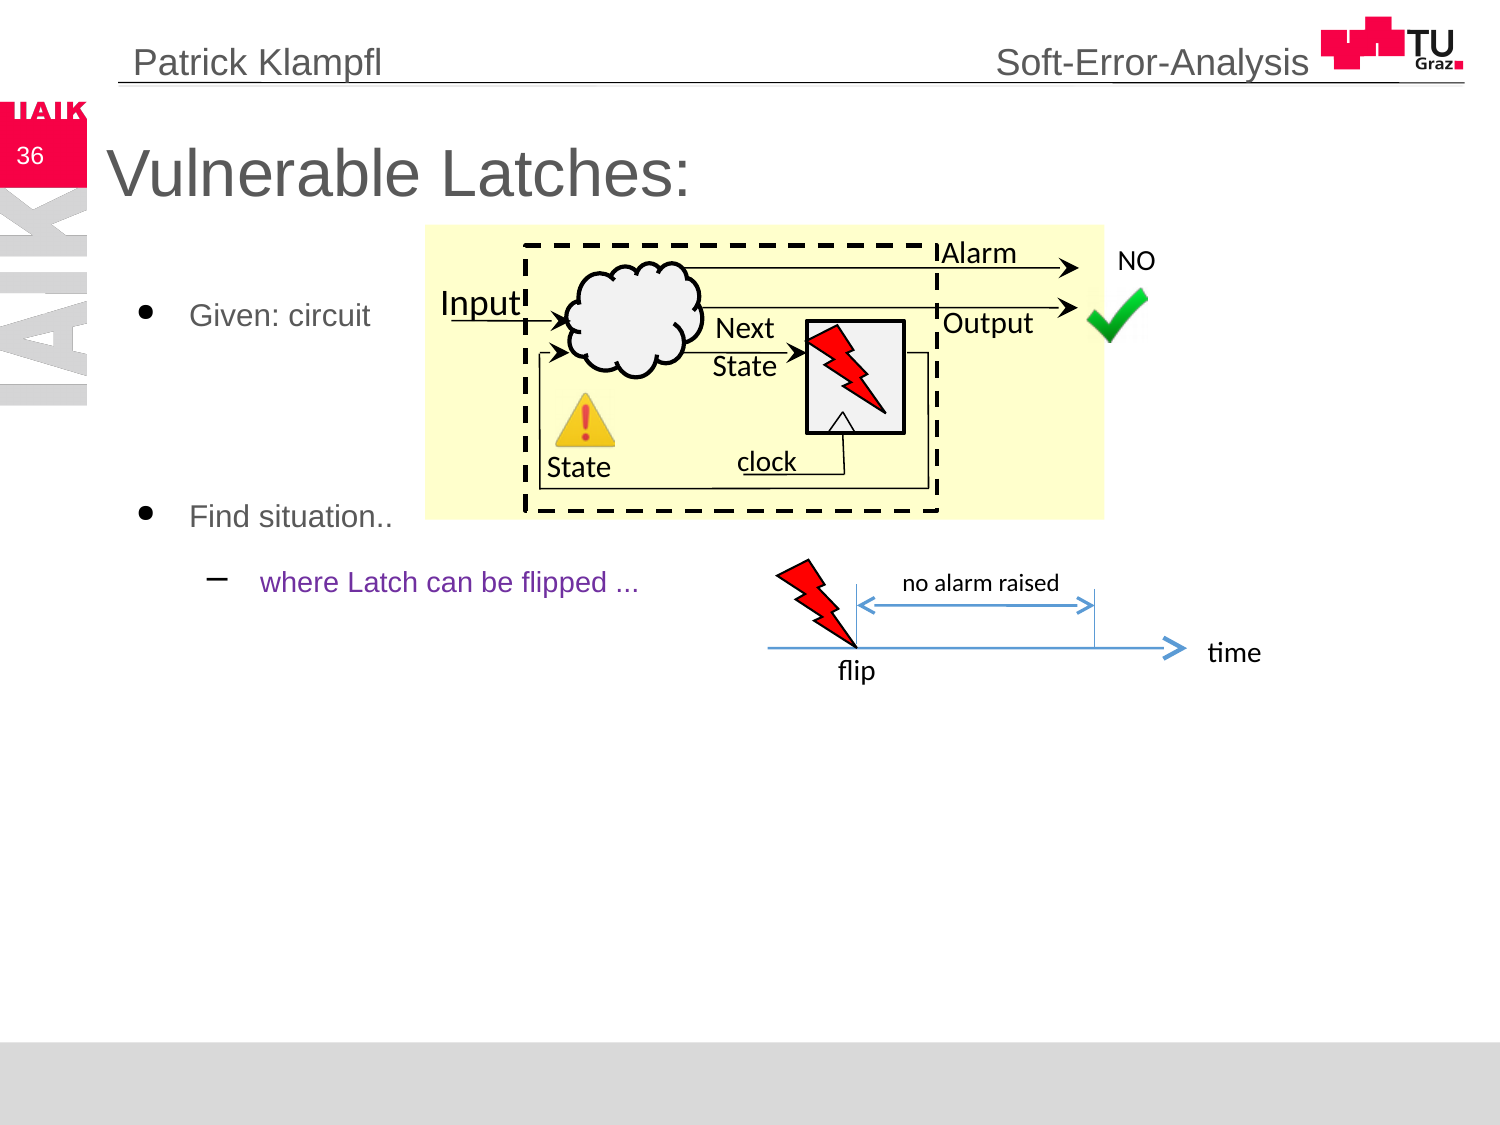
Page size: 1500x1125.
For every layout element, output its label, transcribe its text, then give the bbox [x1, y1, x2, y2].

picture [1086, 287, 1148, 343]
picture [555, 389, 615, 450]
text_box Input [425, 270, 562, 331]
picture [1318, 12, 1466, 73]
text_box State [532, 438, 669, 491]
text_box flip [823, 644, 961, 695]
text_box no alarm raised [858, 526, 1105, 649]
text_box clock [722, 435, 859, 485]
text_box Alarm [926, 224, 1098, 277]
slide_number <number> [1, 124, 84, 185]
text_box [425, 224, 1105, 520]
title Vulnerable Latches: [106, 129, 1457, 318]
picture [0, 1, 87, 406]
text_box time [1192, 625, 1331, 676]
text_box [777, 559, 855, 644]
text_box Next State [676, 300, 814, 391]
list Given: circuit Find situation.. where Latch can be flipped ... [118, 295, 1469, 1038]
text_box NO [1102, 233, 1241, 284]
text_box Output [928, 295, 1095, 348]
